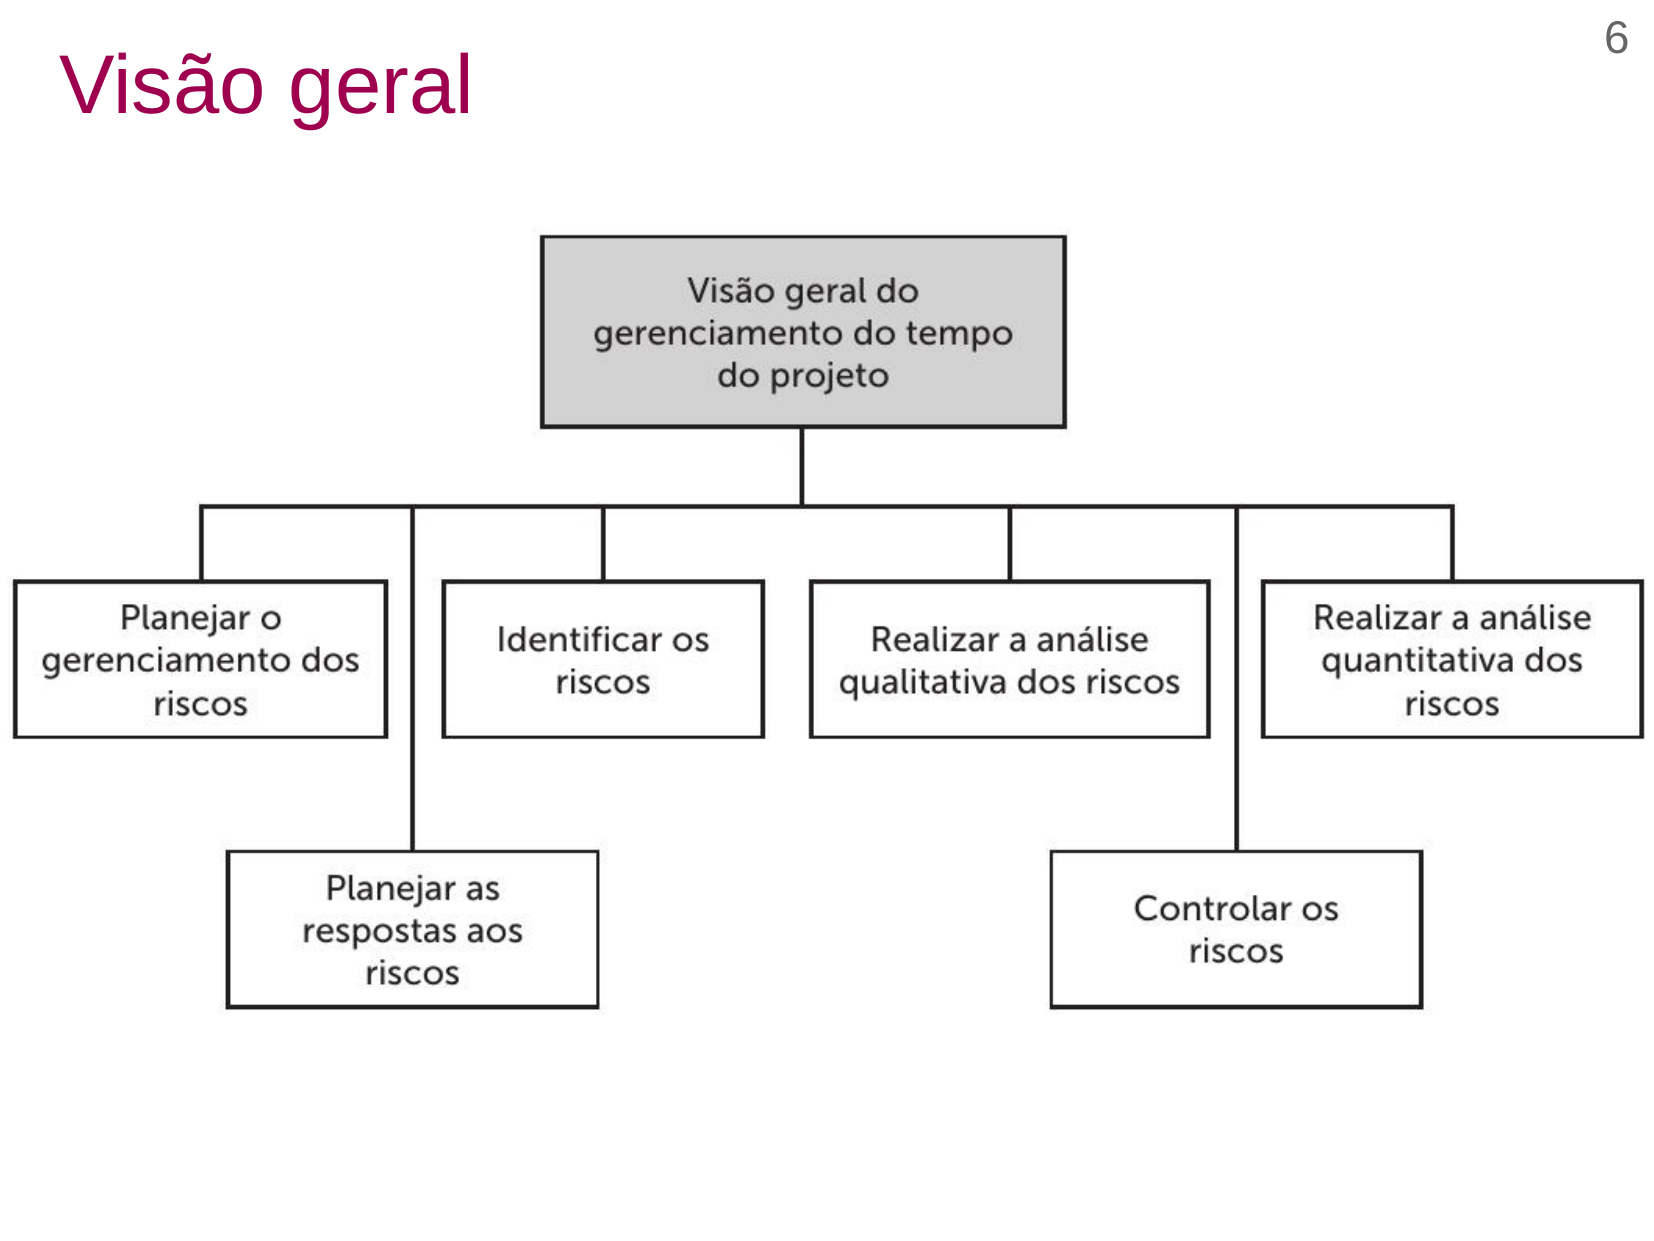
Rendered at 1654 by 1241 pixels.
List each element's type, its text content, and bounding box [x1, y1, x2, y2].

title Visão geral [59, 29, 1595, 148]
picture [7, 226, 1649, 1016]
